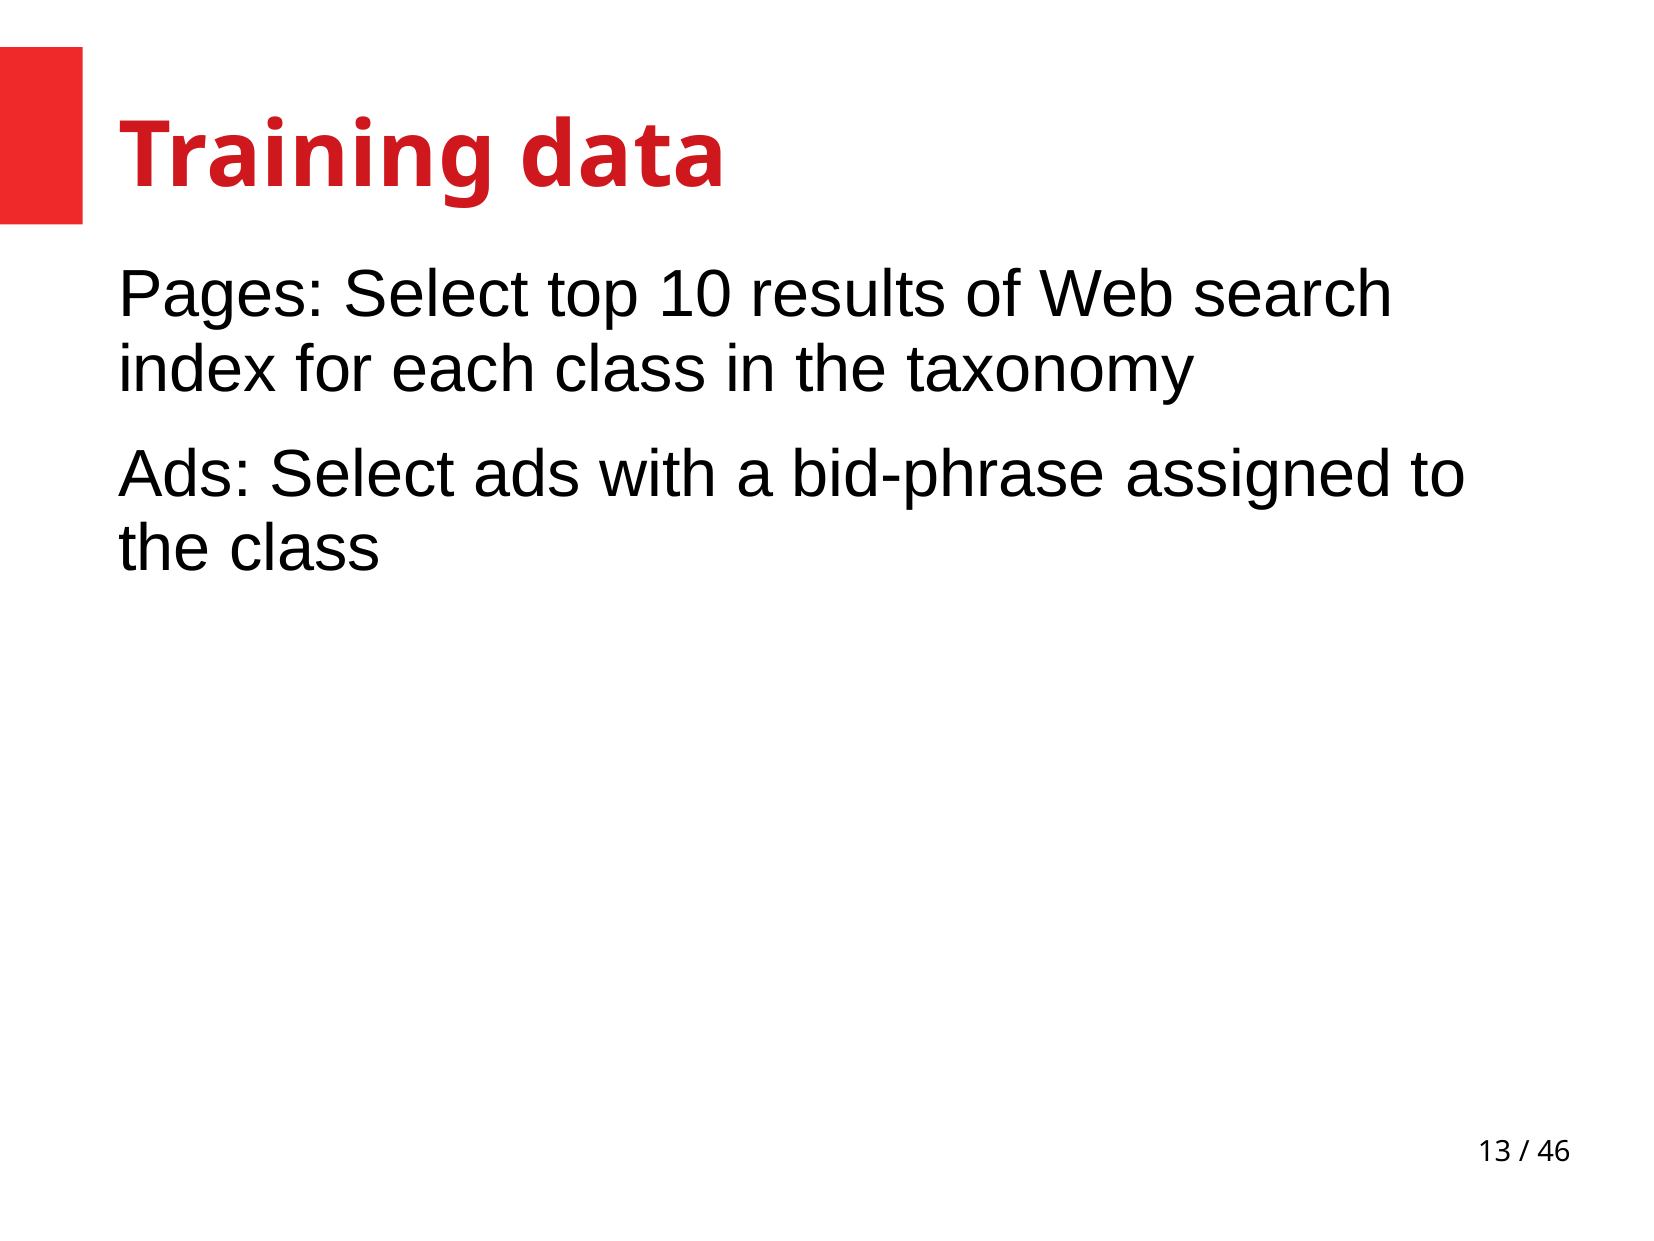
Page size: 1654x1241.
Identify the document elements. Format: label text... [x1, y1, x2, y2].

title Training data [118, 49, 1571, 257]
list Pages: Select top 10 results of Web search index for each class in the taxonomy Ads: Select ads with a bid-phrase assigned to the class [118, 256, 1536, 601]
